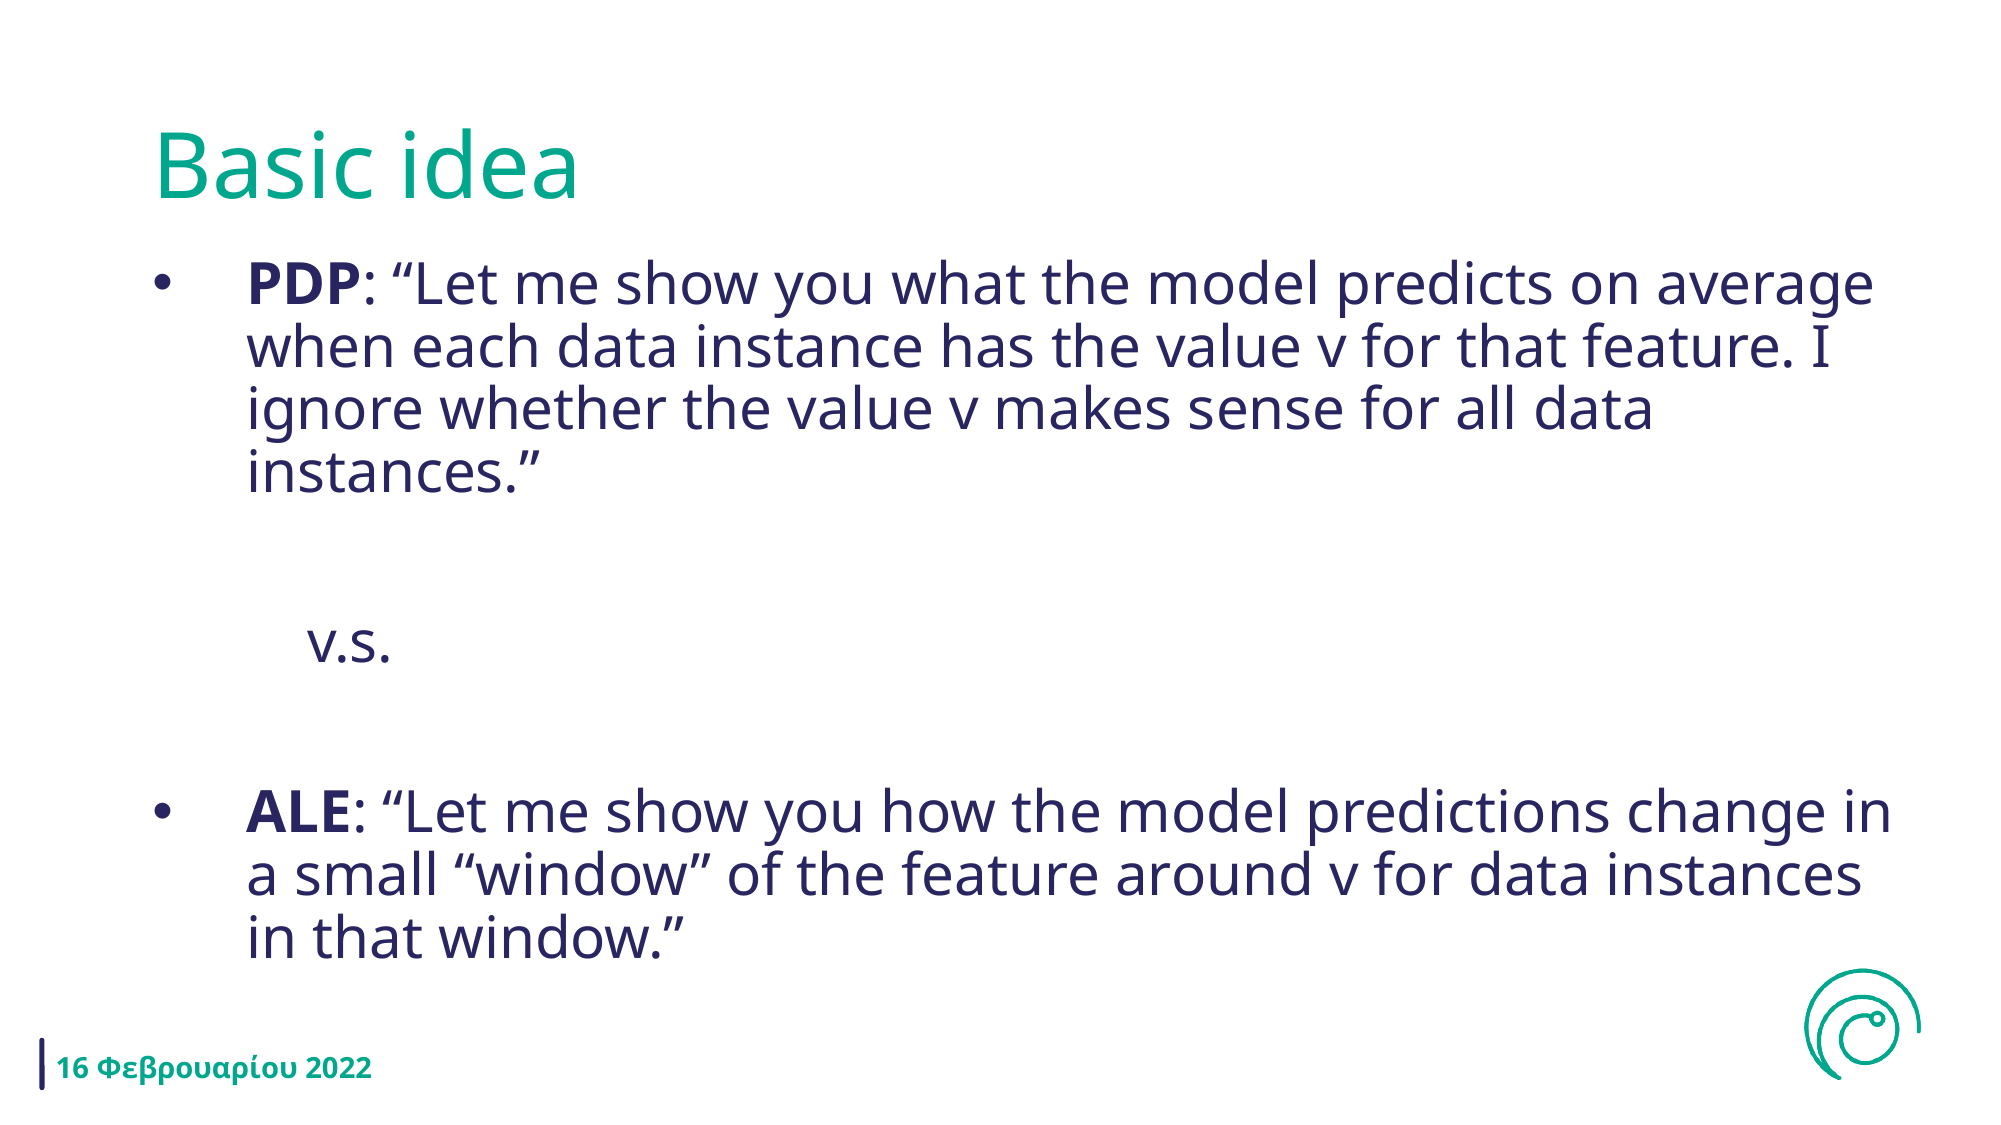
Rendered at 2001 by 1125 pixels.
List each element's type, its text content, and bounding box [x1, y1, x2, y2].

list PDP: “Let me show you what the model predicts on average when each data instance has the value v for that feature. I ignore whether the value v makes sense for all data instances.” v.s. ALE: “Let me show you how the model predictions change in a small “window” of the feature around v for data instances in that window.” [137, 246, 1910, 961]
title Basic idea [137, 59, 1921, 278]
picture [1804, 968, 1921, 1080]
